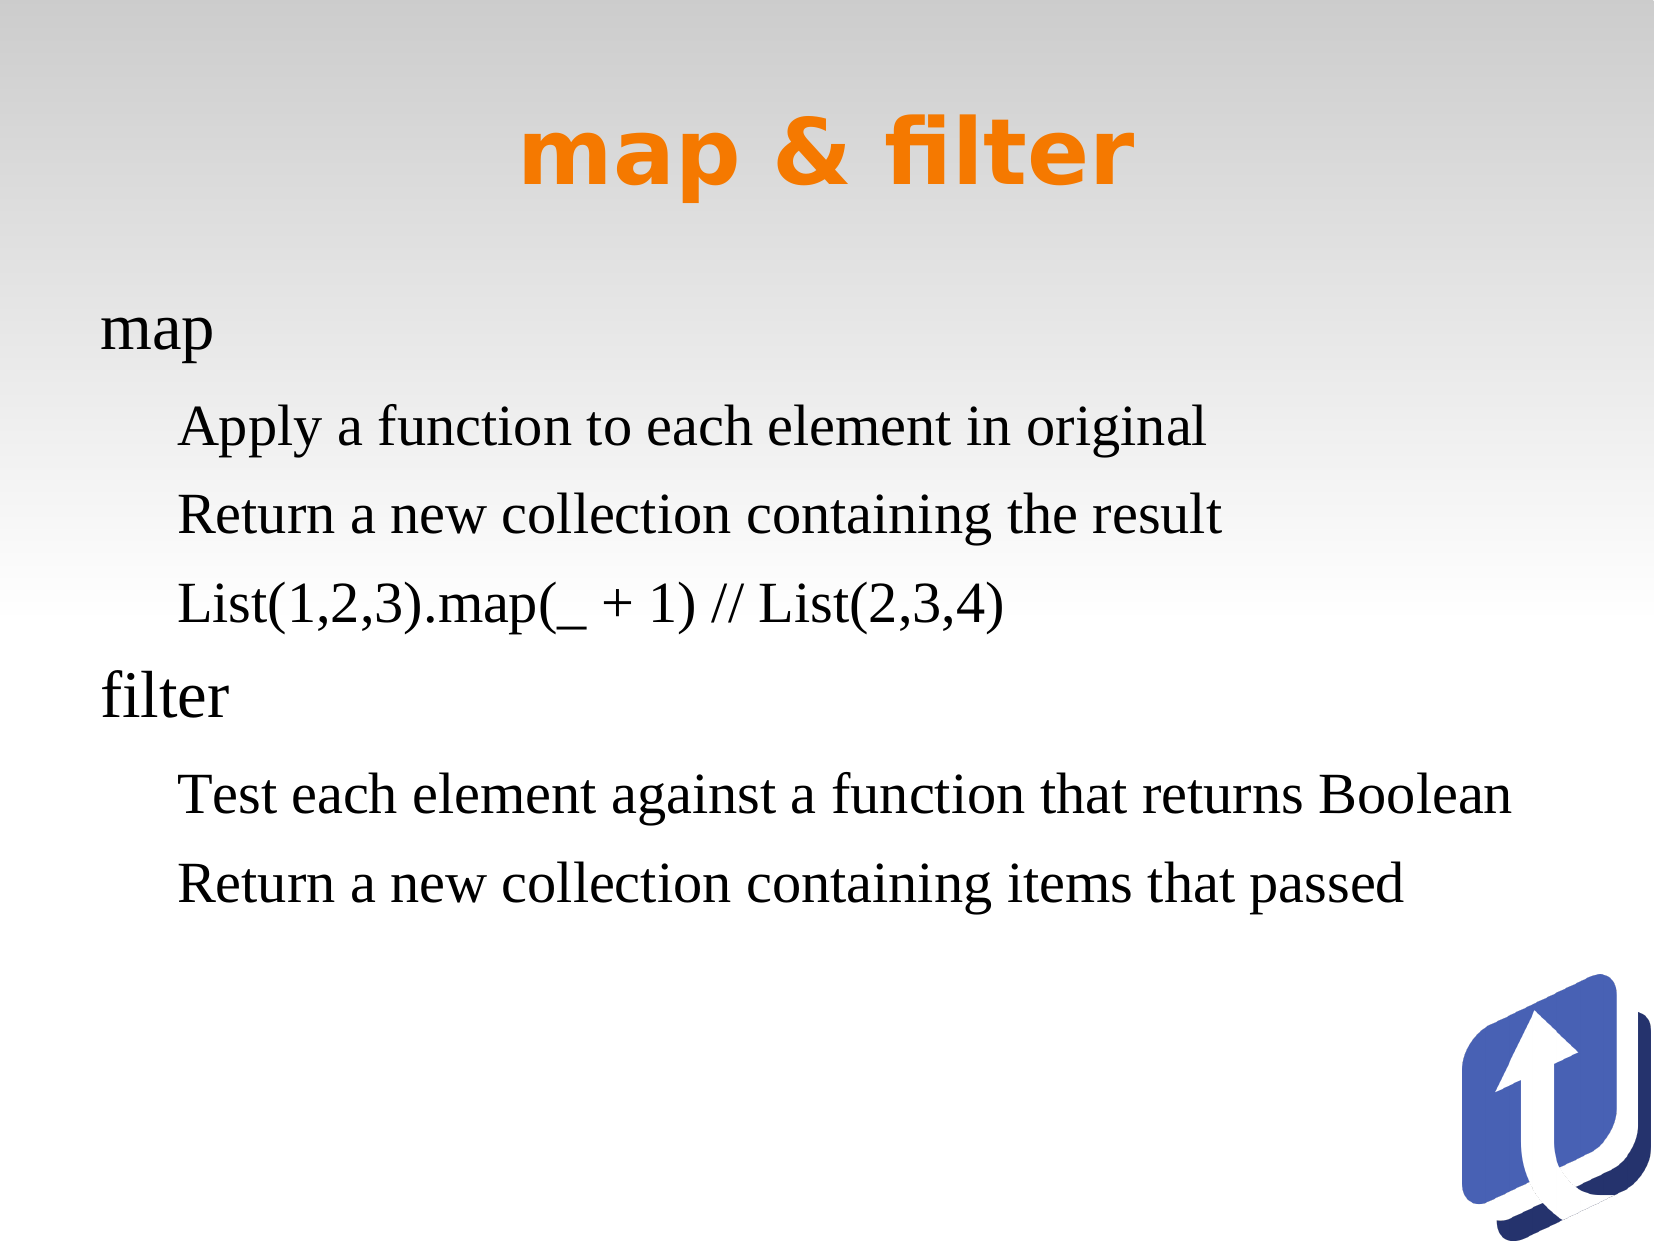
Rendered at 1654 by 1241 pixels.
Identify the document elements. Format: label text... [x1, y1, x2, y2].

title map & filter [82, 56, 1571, 250]
list map Apply a function to each element in original Return a new collection containing the result List(1,2,3).map(_ + 1) // List(2,3,4) filter Test each element against a function that returns Boolean Return a new collection containing items that passed [82, 290, 1571, 1094]
picture [1462, 974, 1651, 1241]
